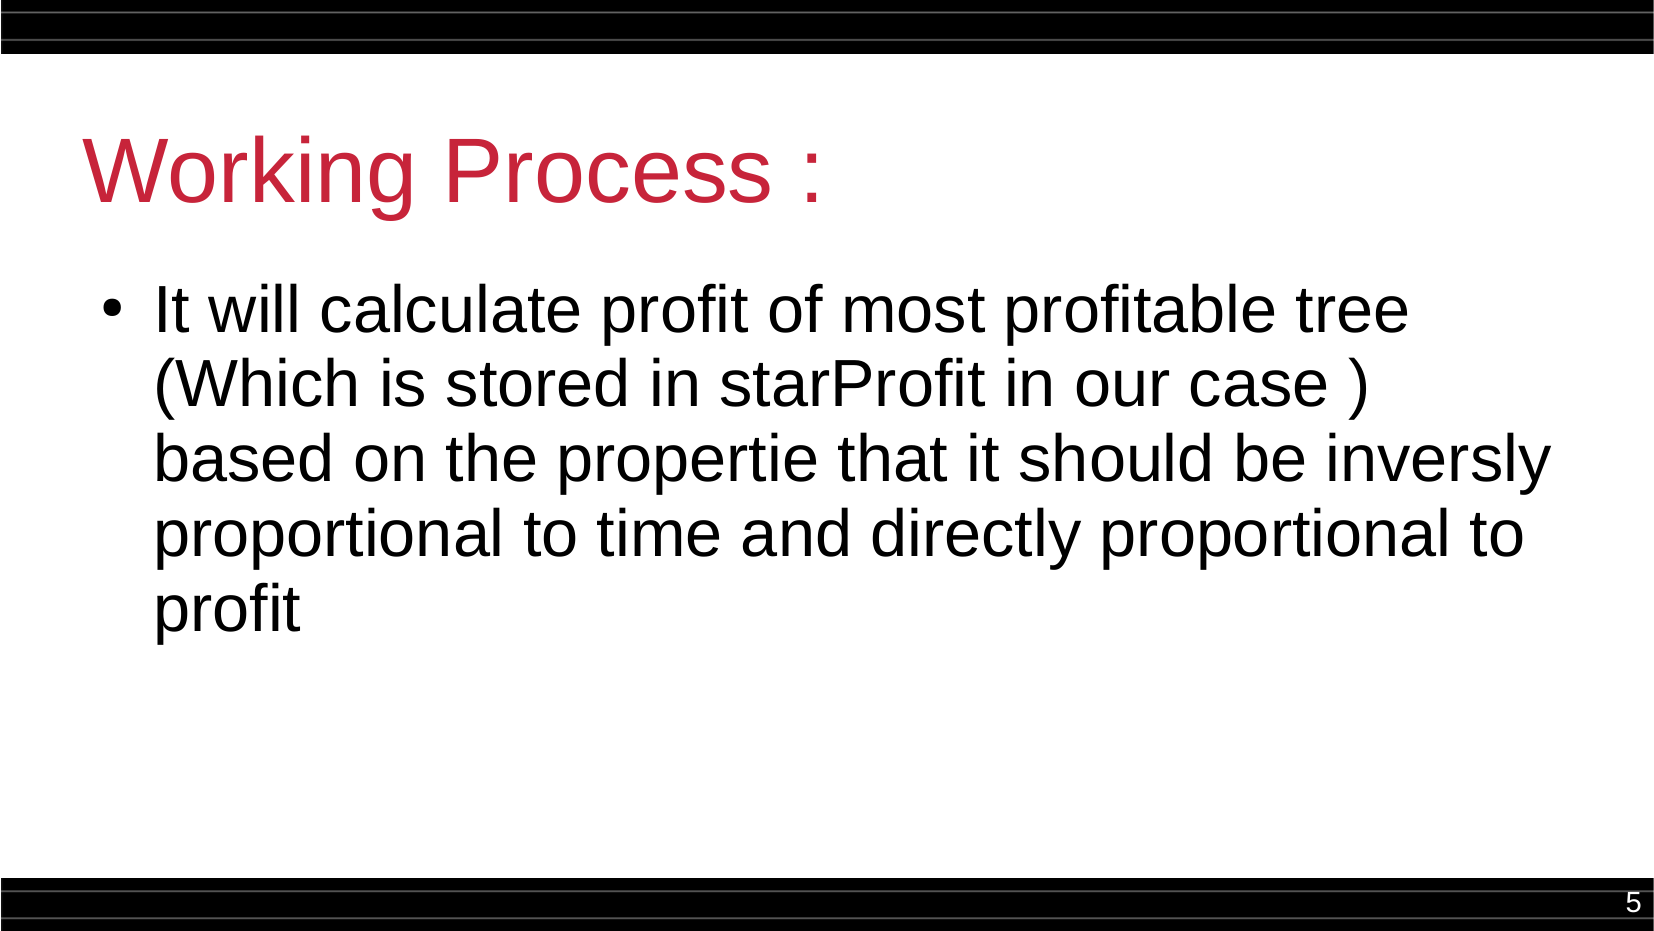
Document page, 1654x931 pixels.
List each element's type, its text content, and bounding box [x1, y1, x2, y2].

picture [1, 878, 1654, 931]
picture [1, 0, 1654, 54]
title Working Process : [82, 92, 1571, 249]
list It will calculate profit of most profitable tree (Which is stored in starProfit in our case ) based on the propertie that it should be inversly proportional to time and directly proportional to profit [82, 271, 1571, 758]
